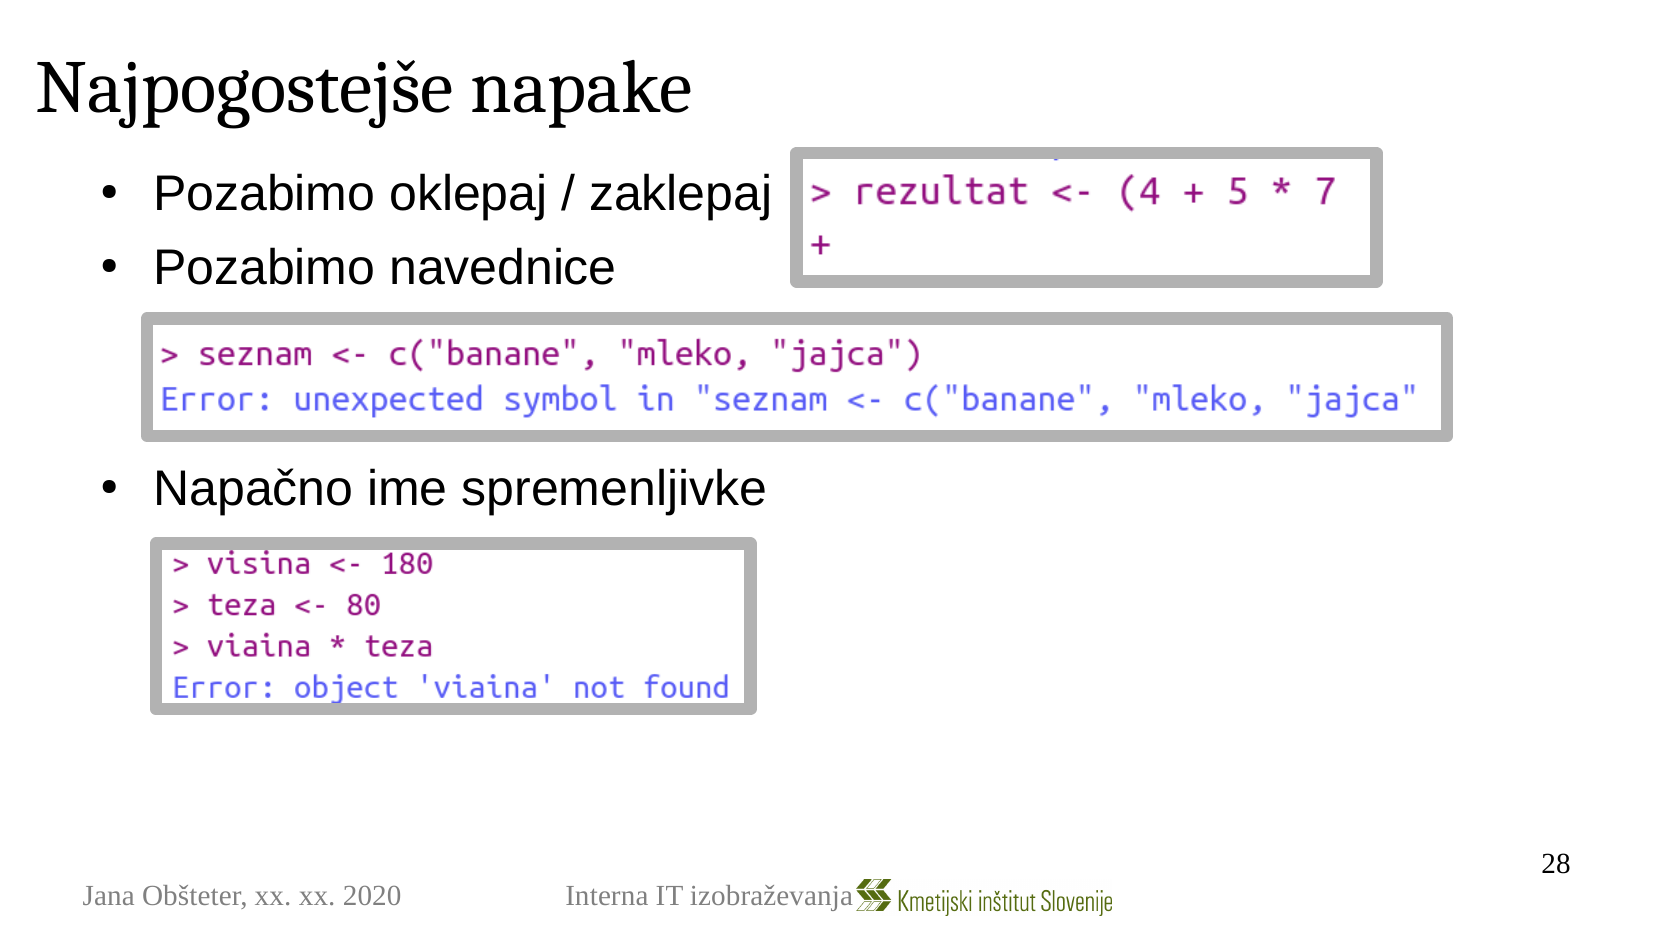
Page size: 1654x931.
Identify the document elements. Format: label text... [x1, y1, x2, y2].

picture [802, 159, 1371, 276]
picture [153, 324, 1441, 430]
picture [162, 549, 745, 703]
picture [856, 879, 1112, 916]
title Najpogostejše napake [35, 21, 1524, 154]
list Pozabimo oklepaj / zaklepaj Pozabimo navednice Napačno ime spremenljivke [82, 165, 1571, 863]
